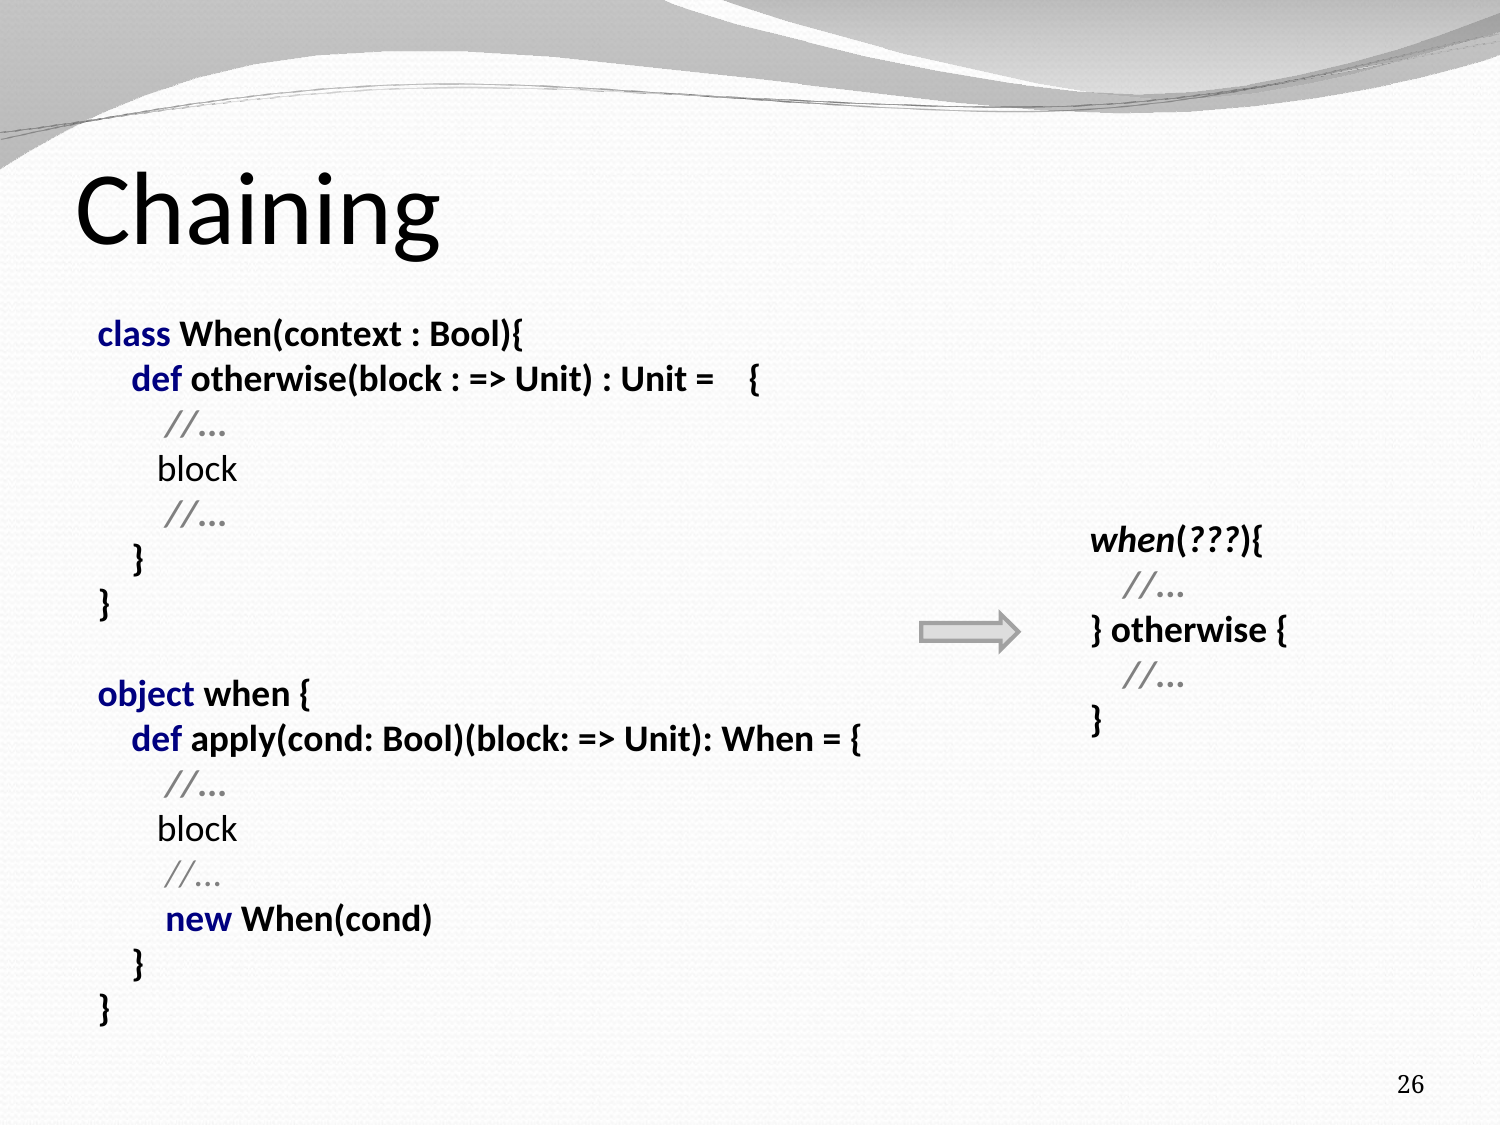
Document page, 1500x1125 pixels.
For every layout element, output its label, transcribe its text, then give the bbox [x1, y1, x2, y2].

text_box [921, 614, 1019, 650]
text_box <numéro> [1299, 1042, 1426, 1103]
text_box when(???){ //... } otherwise { //... } [1074, 507, 1335, 756]
title Chaining [75, 78, 1426, 266]
picture [0, 0, 1500, 1125]
text_box class When(context : Bool){ def otherwise(block : => Unit) : Unit = { //... block //... } } object when { def apply(cond: Bool)(block: => Unit): When = { //... block //... new When(cond) } } [82, 301, 910, 1037]
